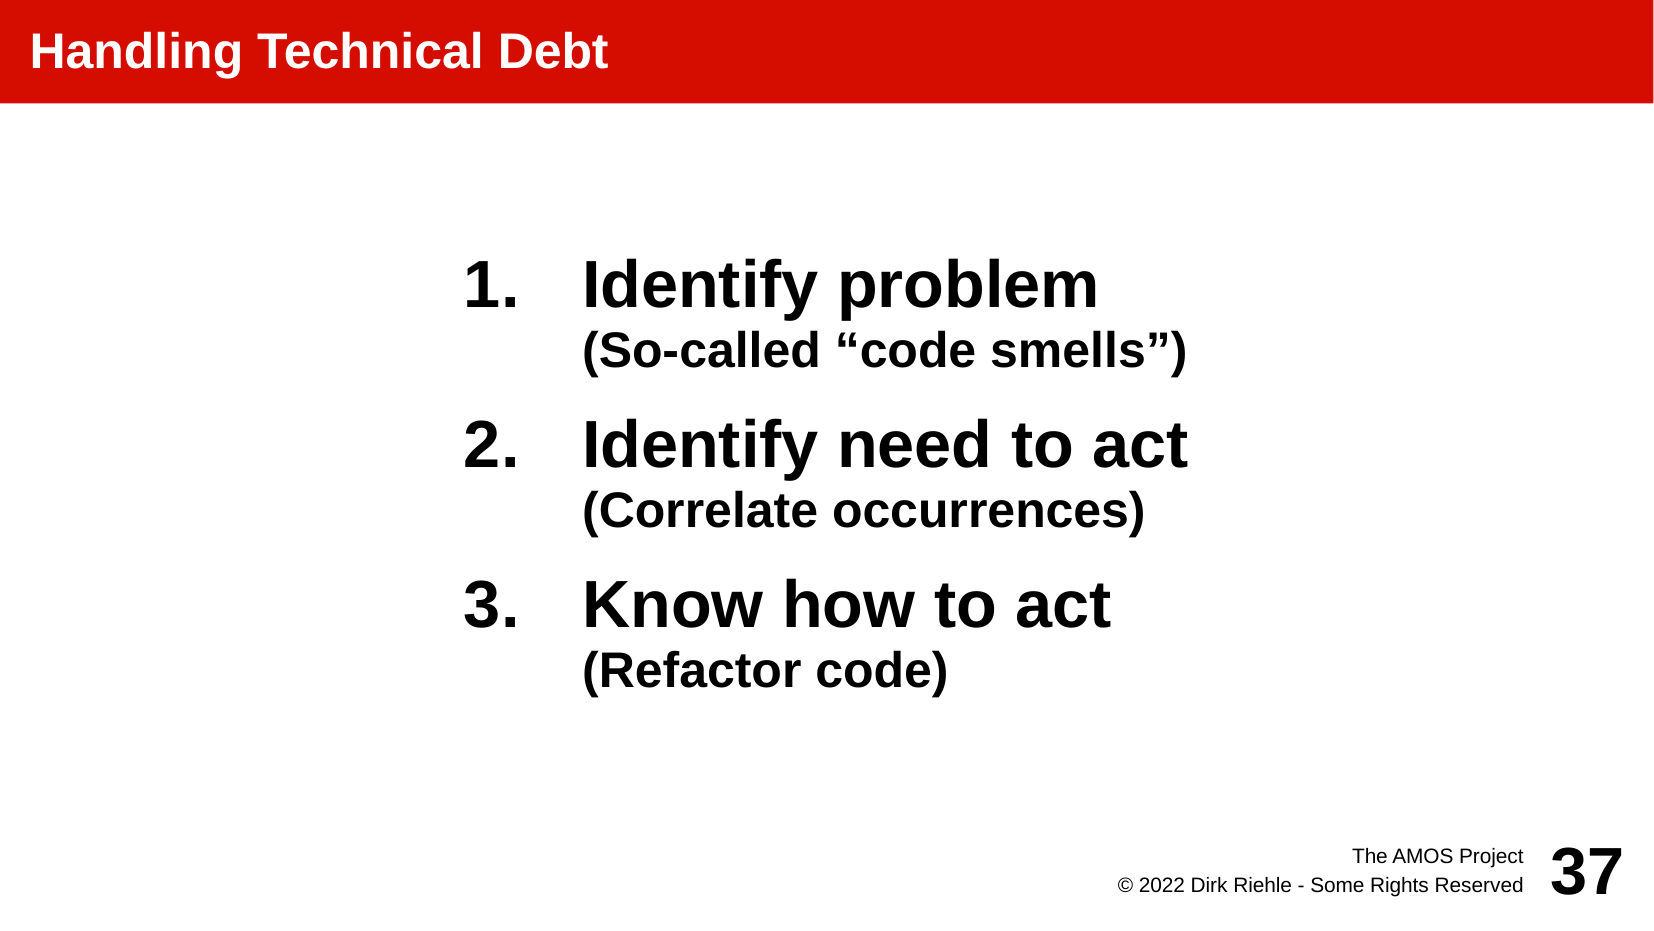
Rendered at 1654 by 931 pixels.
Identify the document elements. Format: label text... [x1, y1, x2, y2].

subtitle Identify problem (So-called “code smells”) Identify need to act (Correlate occurrences) Know how to act (Refactor code) [29, 132, 1625, 813]
title Handling Technical Debt [0, 0, 1654, 104]
